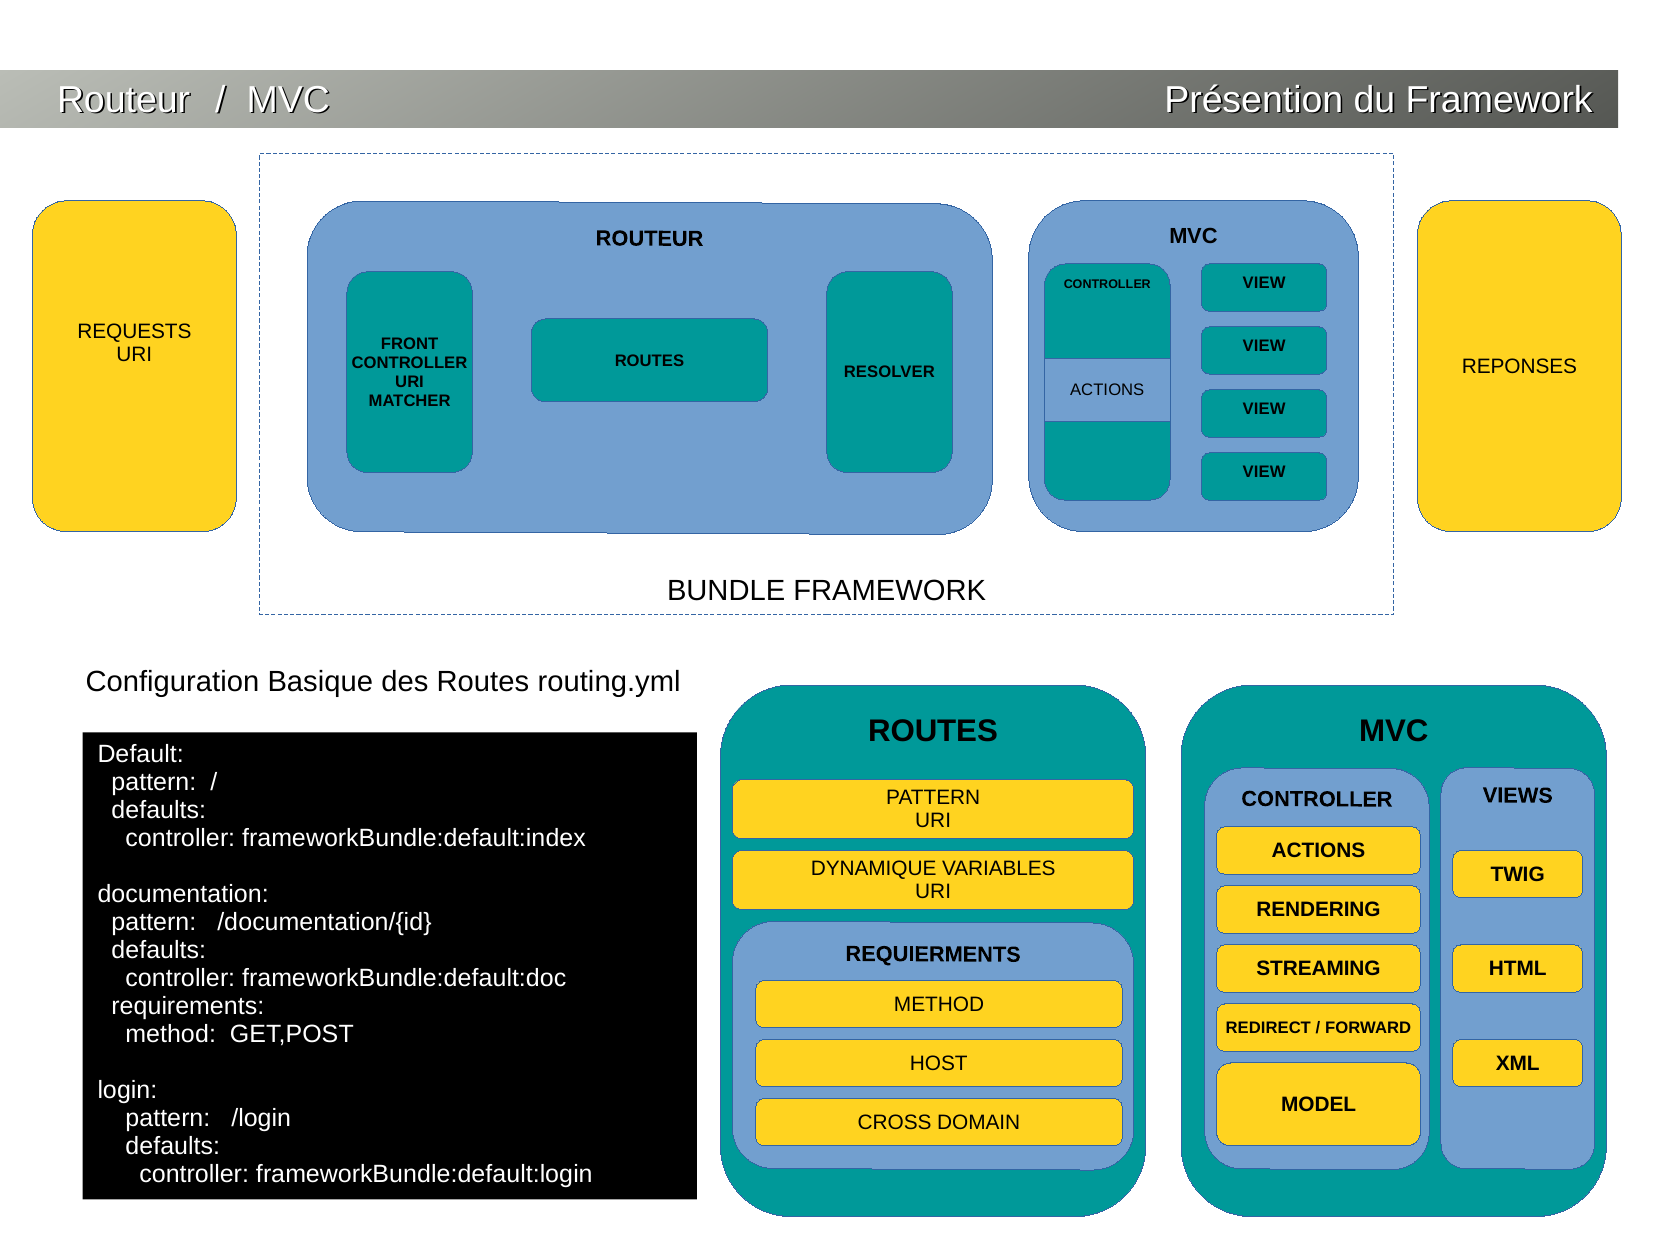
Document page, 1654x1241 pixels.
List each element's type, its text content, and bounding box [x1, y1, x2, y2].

text_box Default: pattern: / defaults: controller: frameworkBundle:default:index documentation: pattern: /documentation/{id} defaults: controller: frameworkBundle:default:doc requirements: method: GET,POST login: pattern: /login defaults: controller: frameworkBundle:default:login [82, 732, 697, 1200]
text_box FRONT CONTROLLER URI MATCHER [346, 271, 473, 473]
text_box HTML [1452, 944, 1583, 993]
text_box ACTIONS [1216, 826, 1421, 875]
text_box ROUTES [531, 318, 768, 402]
text_box HOST [755, 1039, 1123, 1087]
text_box DYNAMIQUE VARIABLES URI [732, 850, 1134, 910]
text_box REDIRECT / FORWARD [1216, 1003, 1421, 1052]
text_box MVC [1181, 685, 1607, 1217]
text_box XML [1452, 1039, 1583, 1087]
text_box STREAMING [1216, 944, 1421, 993]
text_box REQUIERMENTS [732, 921, 1134, 1171]
text_box TWIG [1452, 850, 1583, 898]
text_box VIEWS [1440, 767, 1595, 1170]
text_box RESOLVER [826, 271, 953, 473]
text_box REQUESTS URI [32, 200, 237, 532]
text_box ACTIONS [1044, 358, 1171, 422]
text_box CONTROLLER [1204, 767, 1430, 1170]
text_box RENDERING [1216, 885, 1421, 934]
text_box Routeur / MVC Présention du Framework [0, 70, 1619, 128]
text_box BUNDLE FRAMEWORK [259, 153, 1394, 615]
text_box METHOD [755, 980, 1123, 1028]
text_box ROUTES [720, 685, 1146, 1217]
text_box MODEL [1216, 1062, 1421, 1146]
text_box Configuration Basique des Routes routing.yml [70, 658, 733, 721]
text_box REPONSES [1417, 200, 1622, 532]
text_box CROSS DOMAIN [755, 1098, 1123, 1146]
text_box PATTERN URI [732, 779, 1134, 839]
